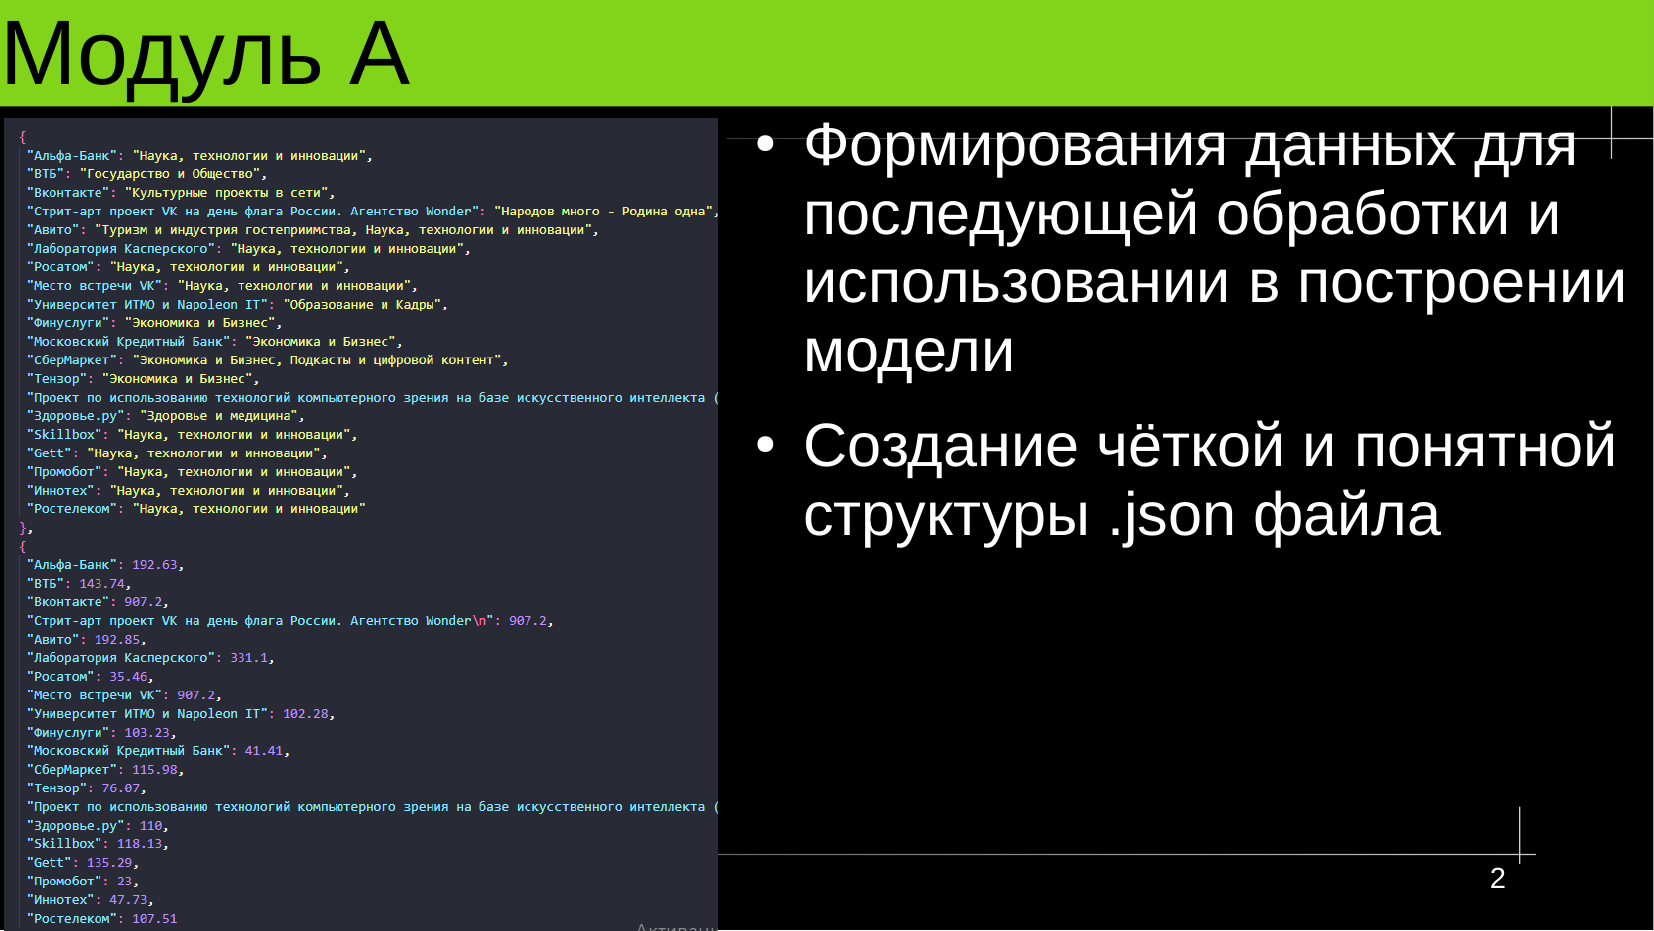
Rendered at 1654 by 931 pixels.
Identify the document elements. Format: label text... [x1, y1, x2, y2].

list Формирования данных для последующей обработки и использовании в построении модели Создание чёткой и понятной структуры .json файла [738, 110, 1630, 650]
title Модуль А [0, 0, 1654, 107]
picture [4, 118, 718, 931]
